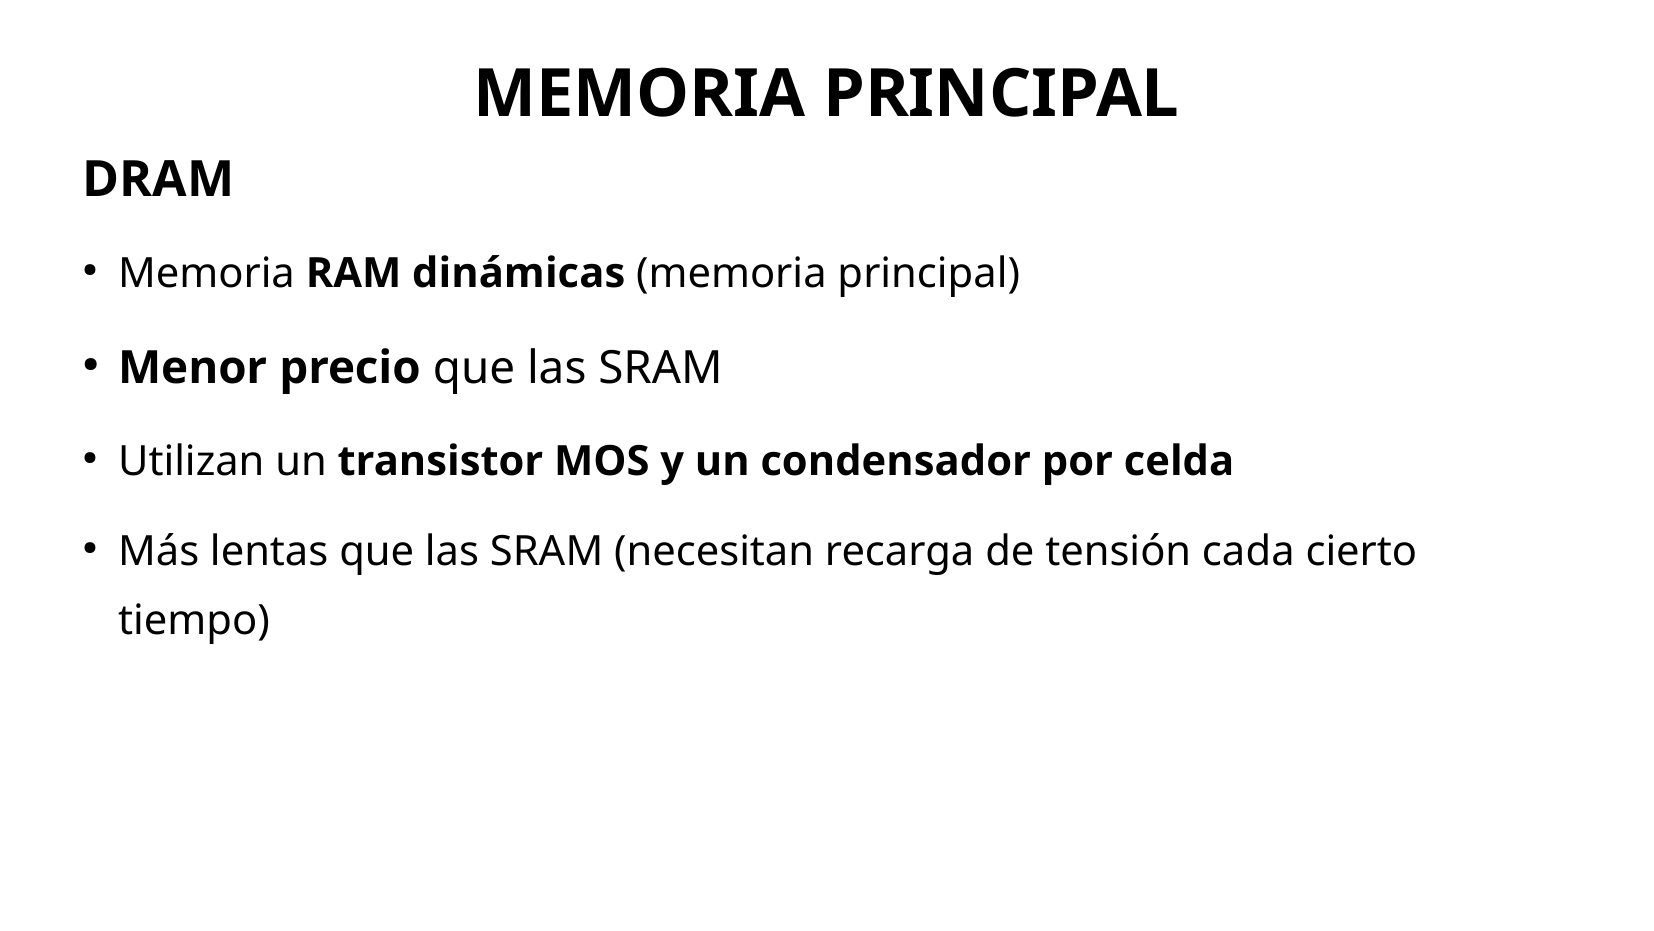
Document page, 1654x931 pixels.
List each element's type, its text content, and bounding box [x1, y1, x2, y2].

title MEMORIA PRINCIPAL [82, 37, 1571, 147]
subtitle DRAM Memoria RAM dinámicas (memoria principal) Menor precio que las SRAM Utilizan un transistor MOS y un condensador por celda Más lentas que las SRAM (necesitan recarga de tensión cada cierto tiempo) [82, 147, 1571, 827]
